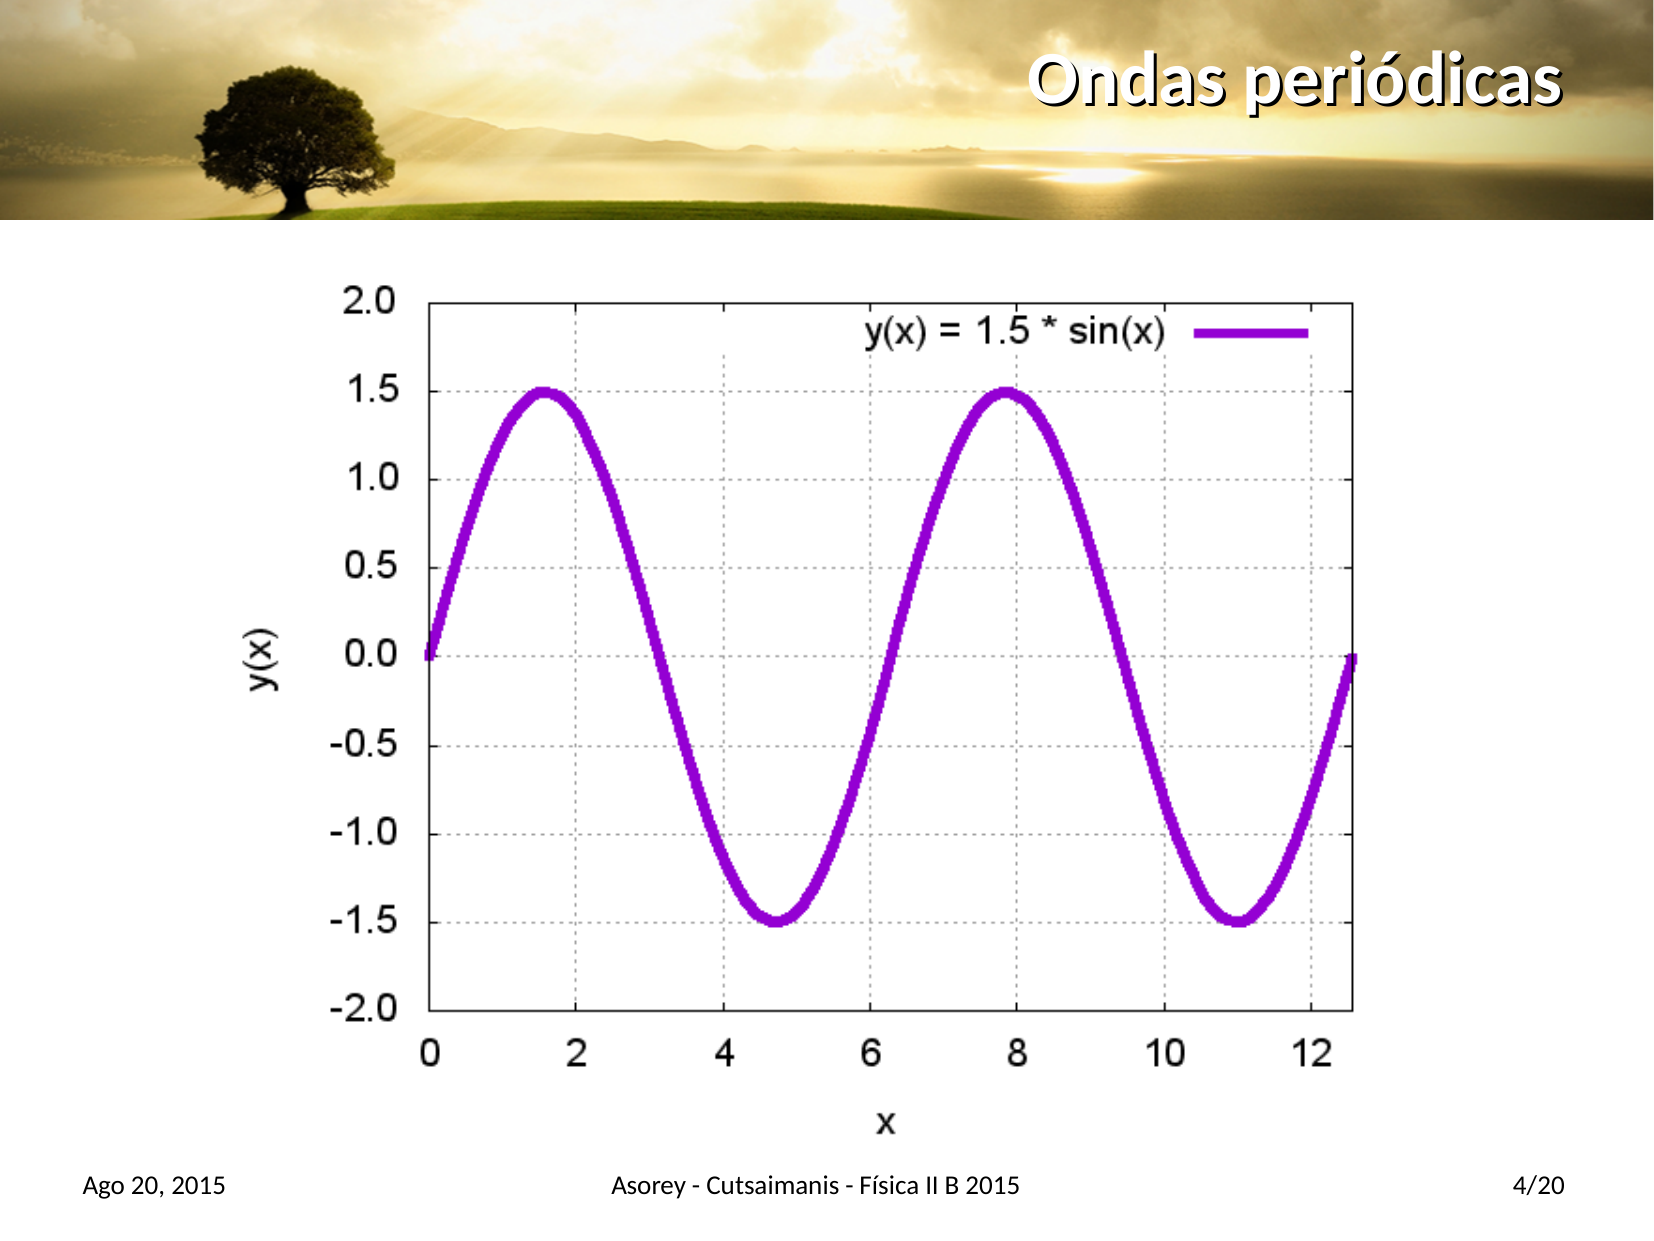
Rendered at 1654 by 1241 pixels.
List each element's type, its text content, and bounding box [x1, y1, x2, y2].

title Ondas periódicas [75, 19, 1564, 151]
picture [226, 254, 1427, 1156]
picture [0, 0, 1654, 220]
